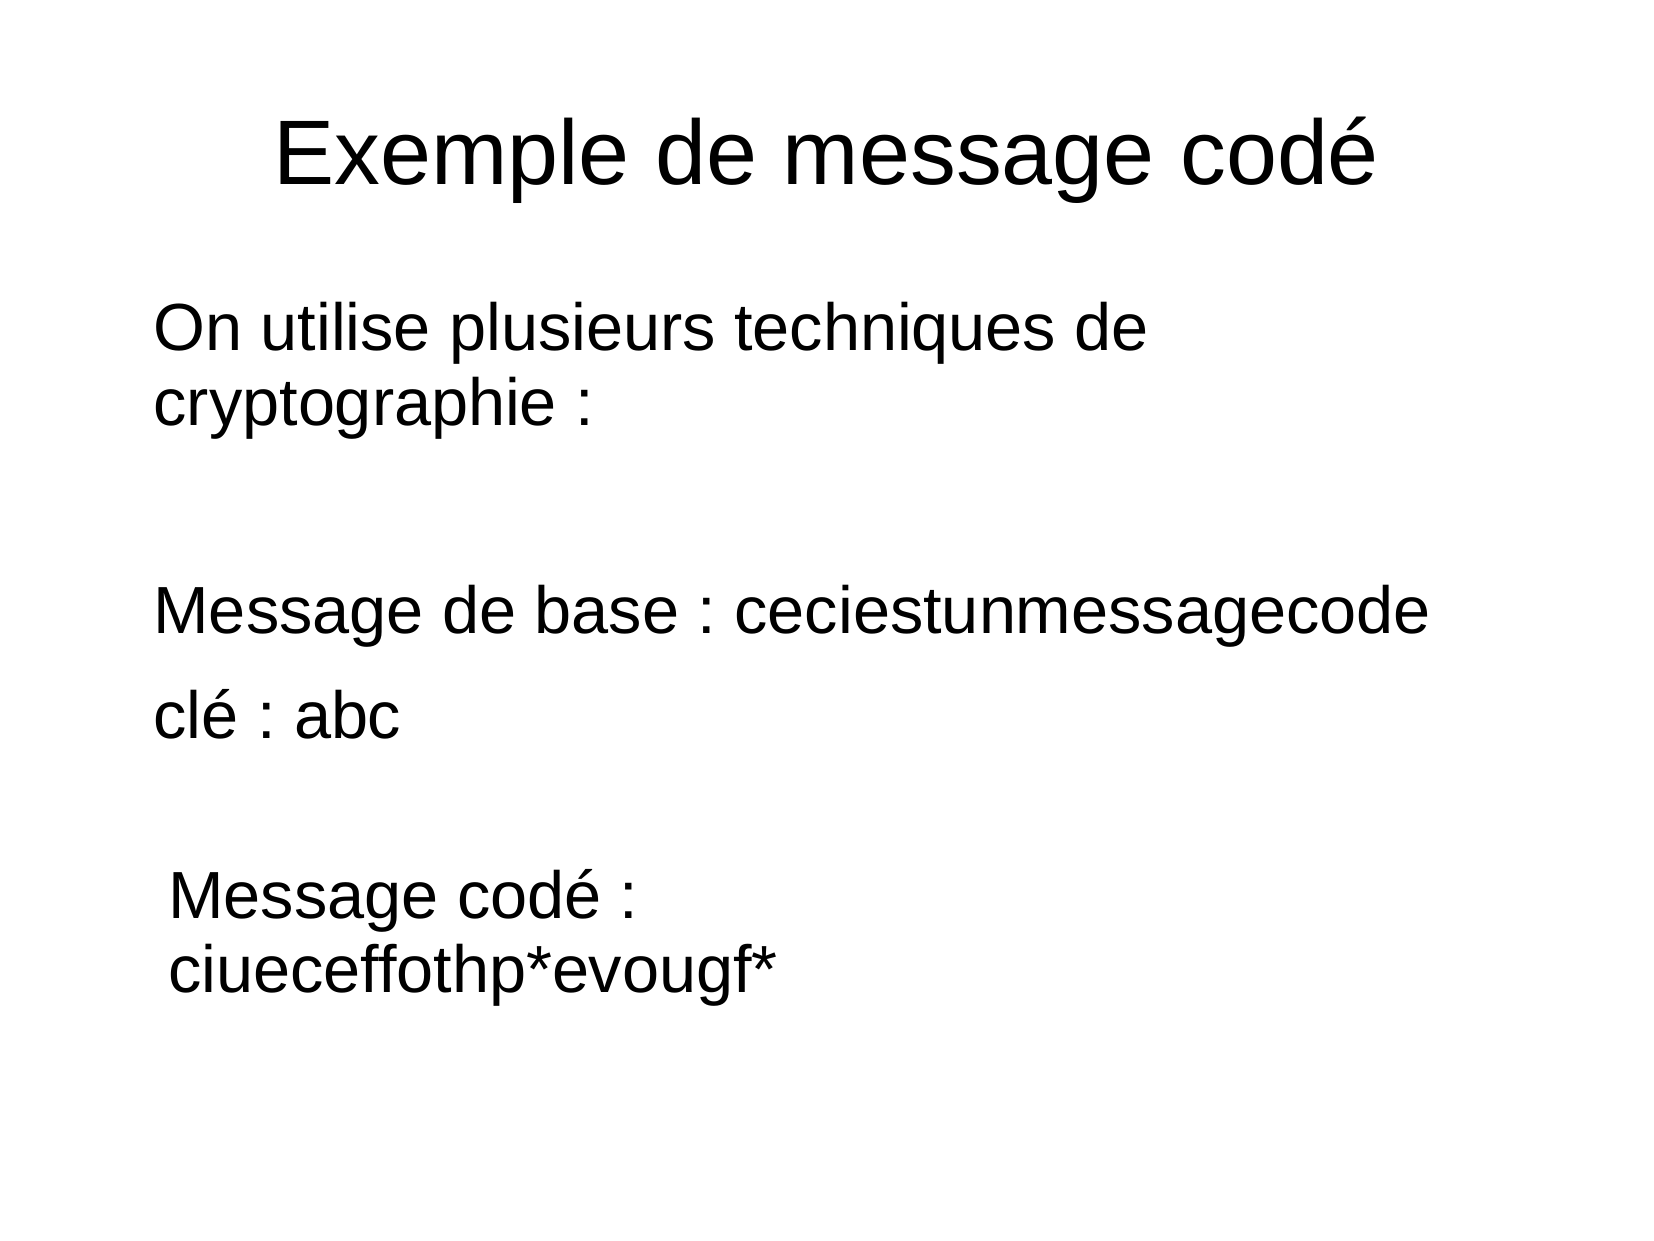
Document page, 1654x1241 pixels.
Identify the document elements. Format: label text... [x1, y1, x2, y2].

title Exemple de message codé [82, 49, 1571, 257]
text_box Message codé : ciueceffothp*evougf* [153, 850, 1075, 1015]
list On utilise plusieurs techniques de cryptographie : Message de base : ceciestunmessagecode clé : abc [82, 290, 1571, 780]
